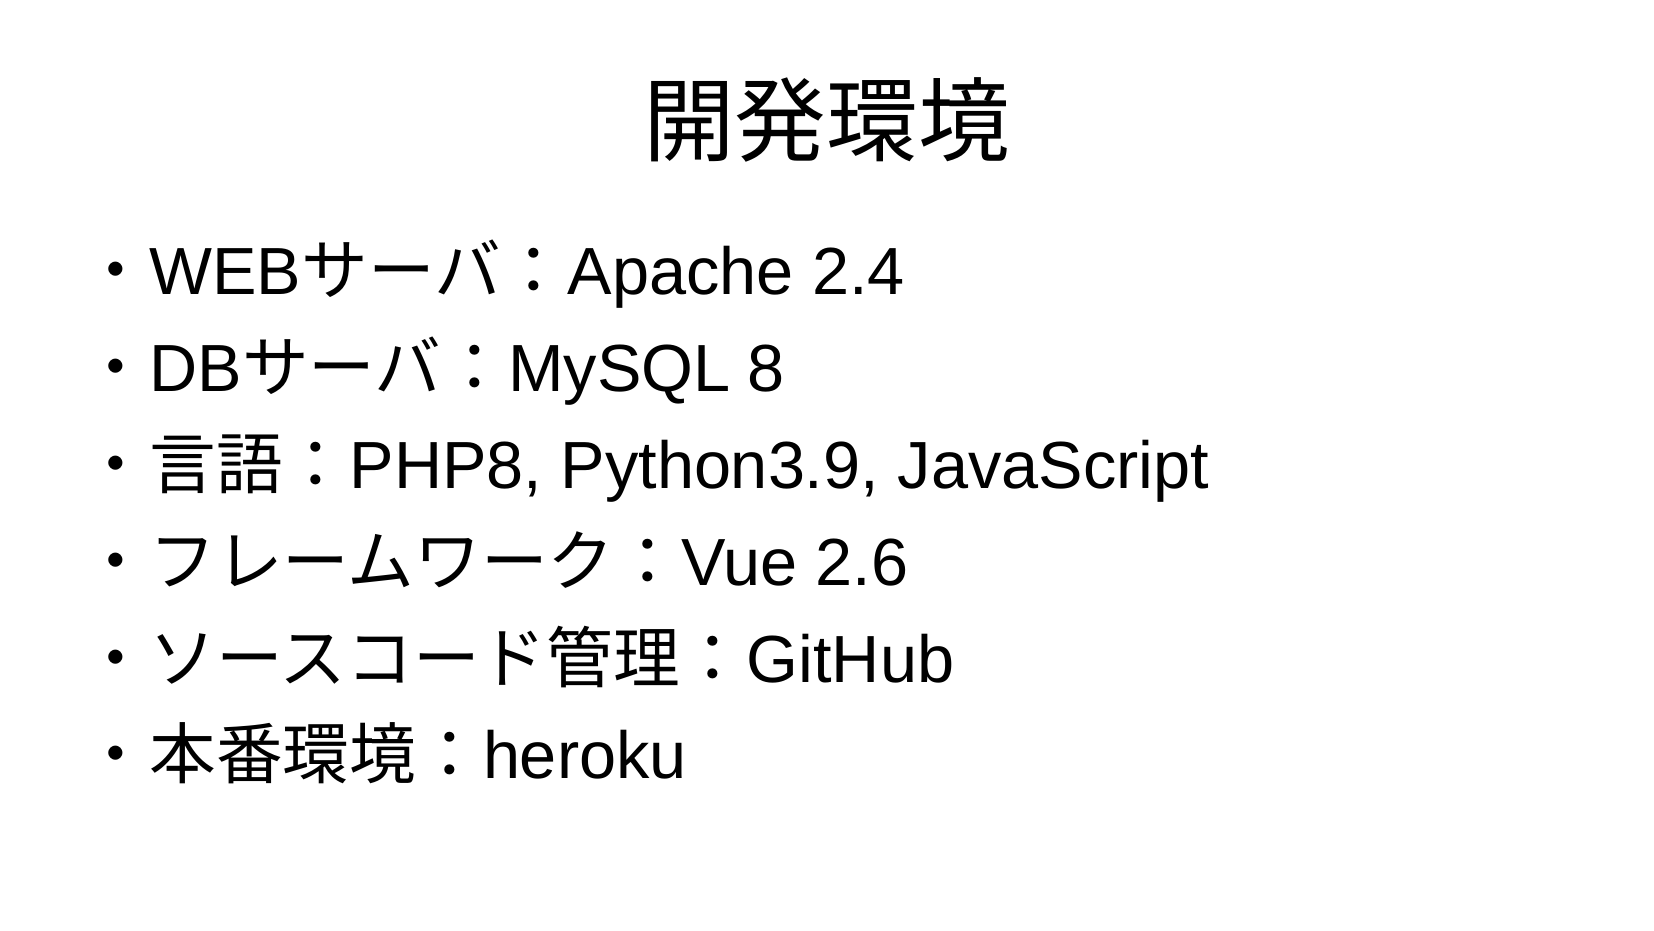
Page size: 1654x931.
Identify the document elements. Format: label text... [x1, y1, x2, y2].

title 開発環境 [82, 37, 1571, 193]
subtitle ・WEBサーバ：Apache 2.4 ・DBサーバ：MySQL 8 ・言語：PHP8, Python3.9, JavaScript ・フレームワーク：Vue 2.6 ・ソースコード管理：GitHub ・本番環境：heroku [82, 217, 1571, 758]
